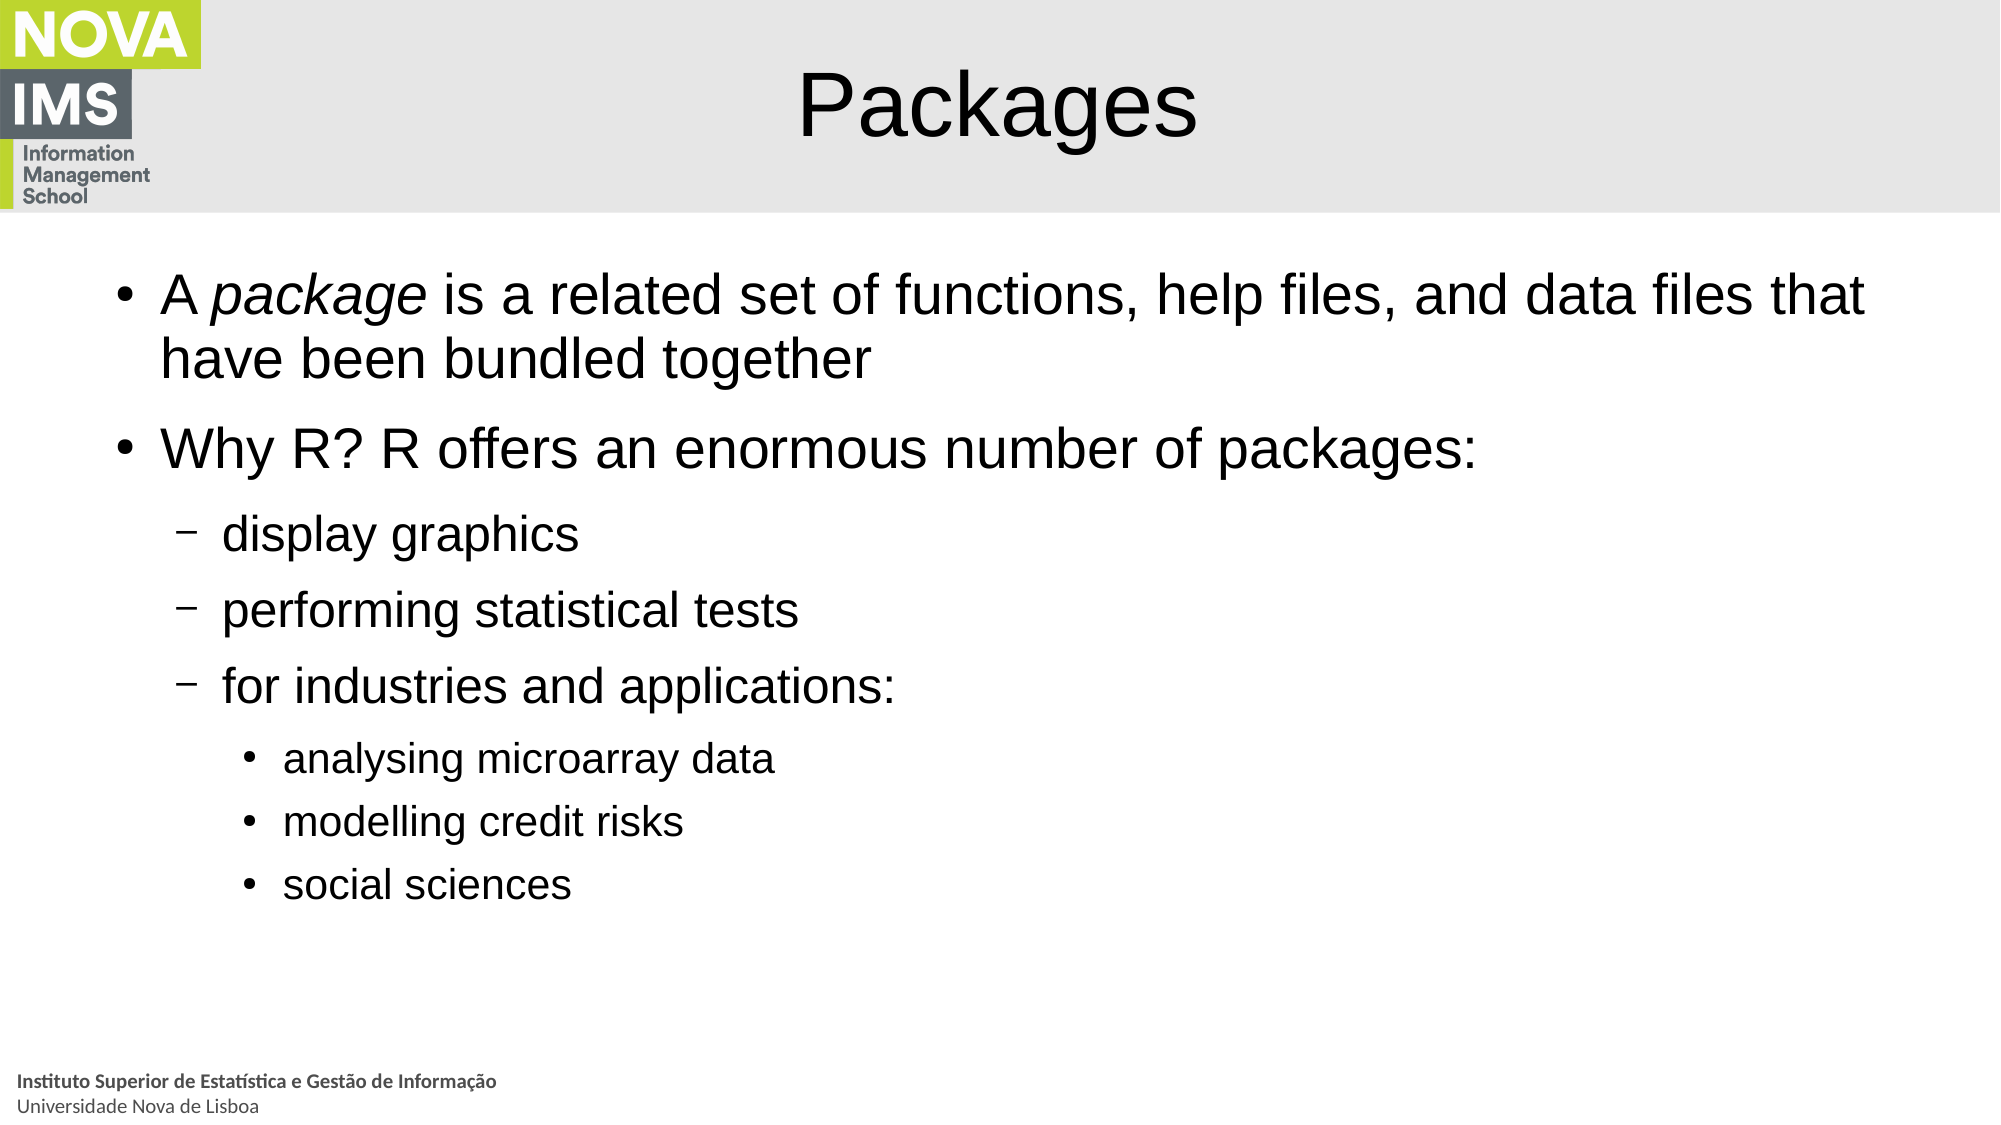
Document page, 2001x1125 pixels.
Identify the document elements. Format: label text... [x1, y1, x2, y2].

picture [0, 0, 201, 209]
title Packages [94, 19, 1902, 189]
list A package is a related set of functions, help files, and data files that have been bundled together Why R? R offers an enormous number of packages: display graphics performing statistical tests for industries and applications: analysing microarray data modelling credit risks social sciences [99, 263, 1900, 916]
